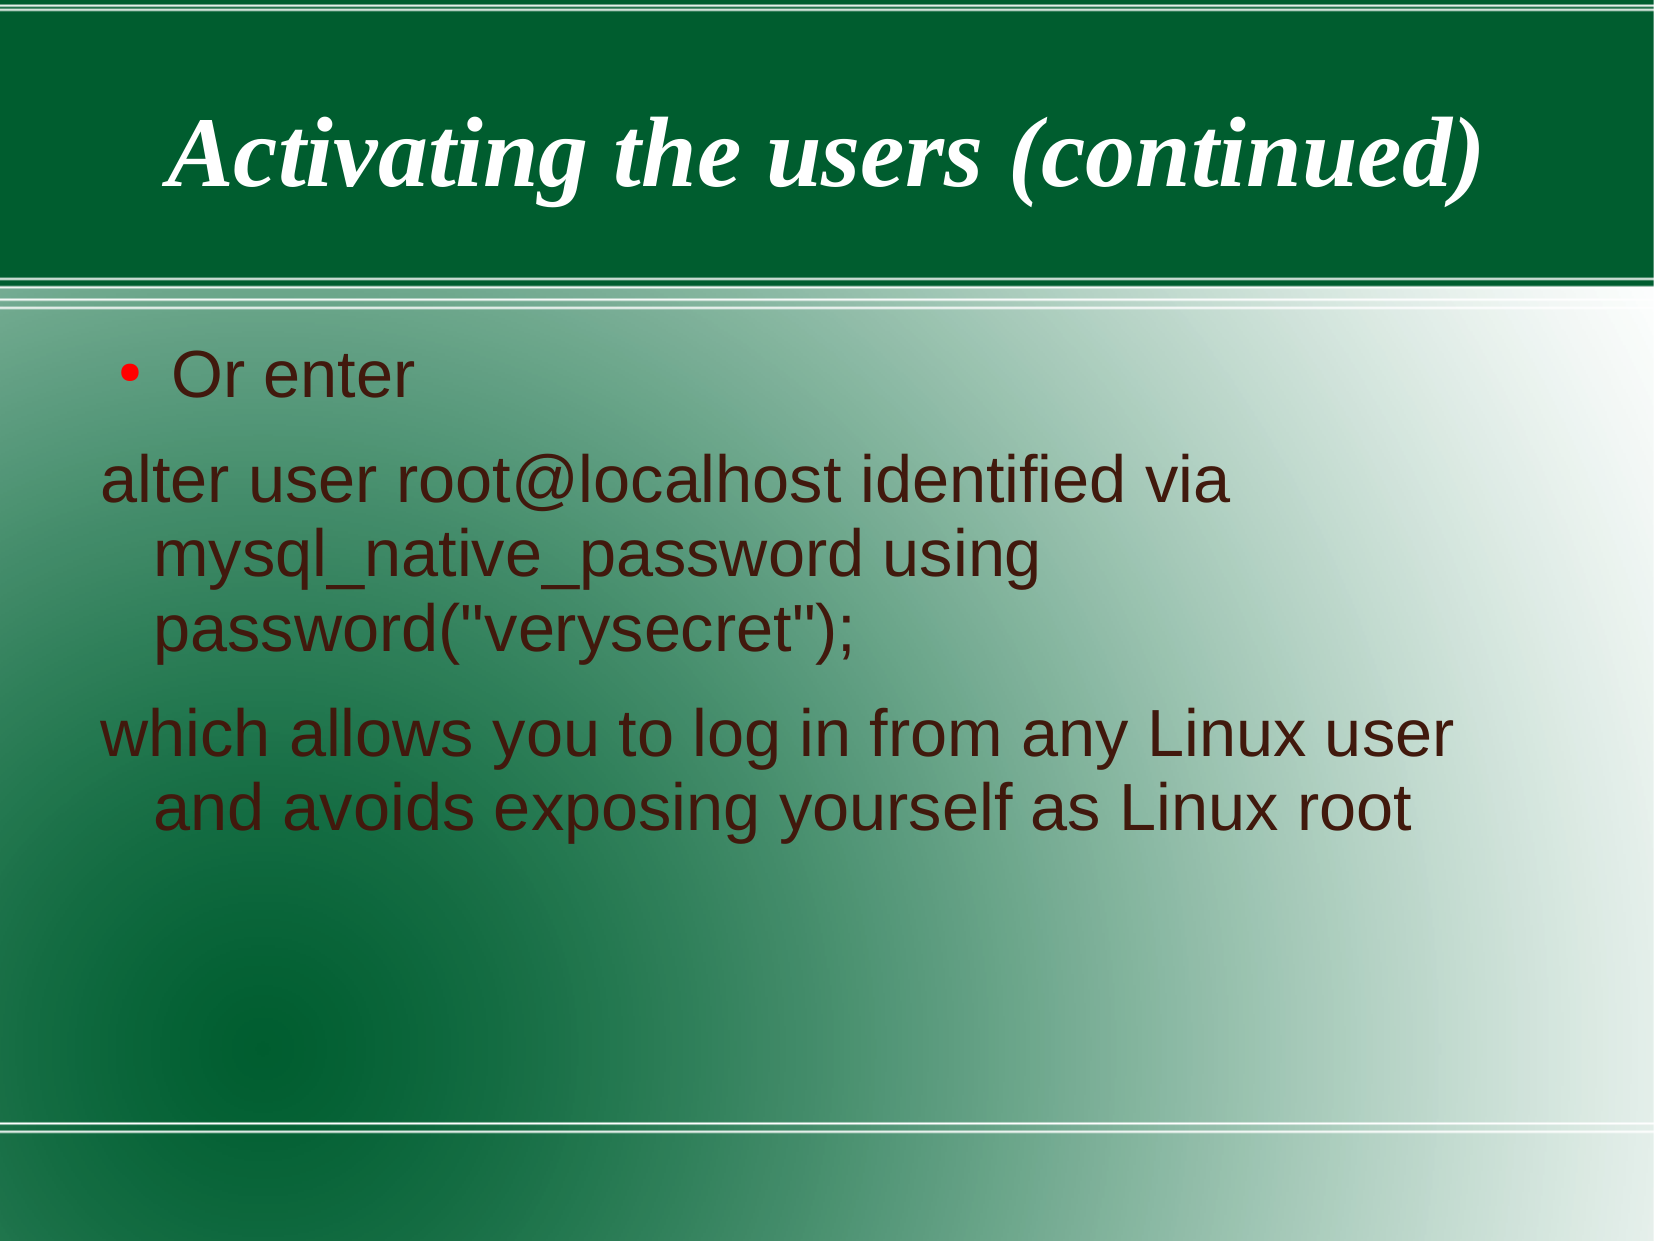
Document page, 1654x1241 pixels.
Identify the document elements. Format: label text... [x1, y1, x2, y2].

picture [0, 0, 1654, 1241]
list Or enter alter user root@localhost identified via mysql_native_password using password("verysecret"); which allows you to log in from any Linux user and avoids exposing yourself as Linux root [82, 337, 1571, 1218]
title Activating the users (continued) [82, 49, 1571, 257]
